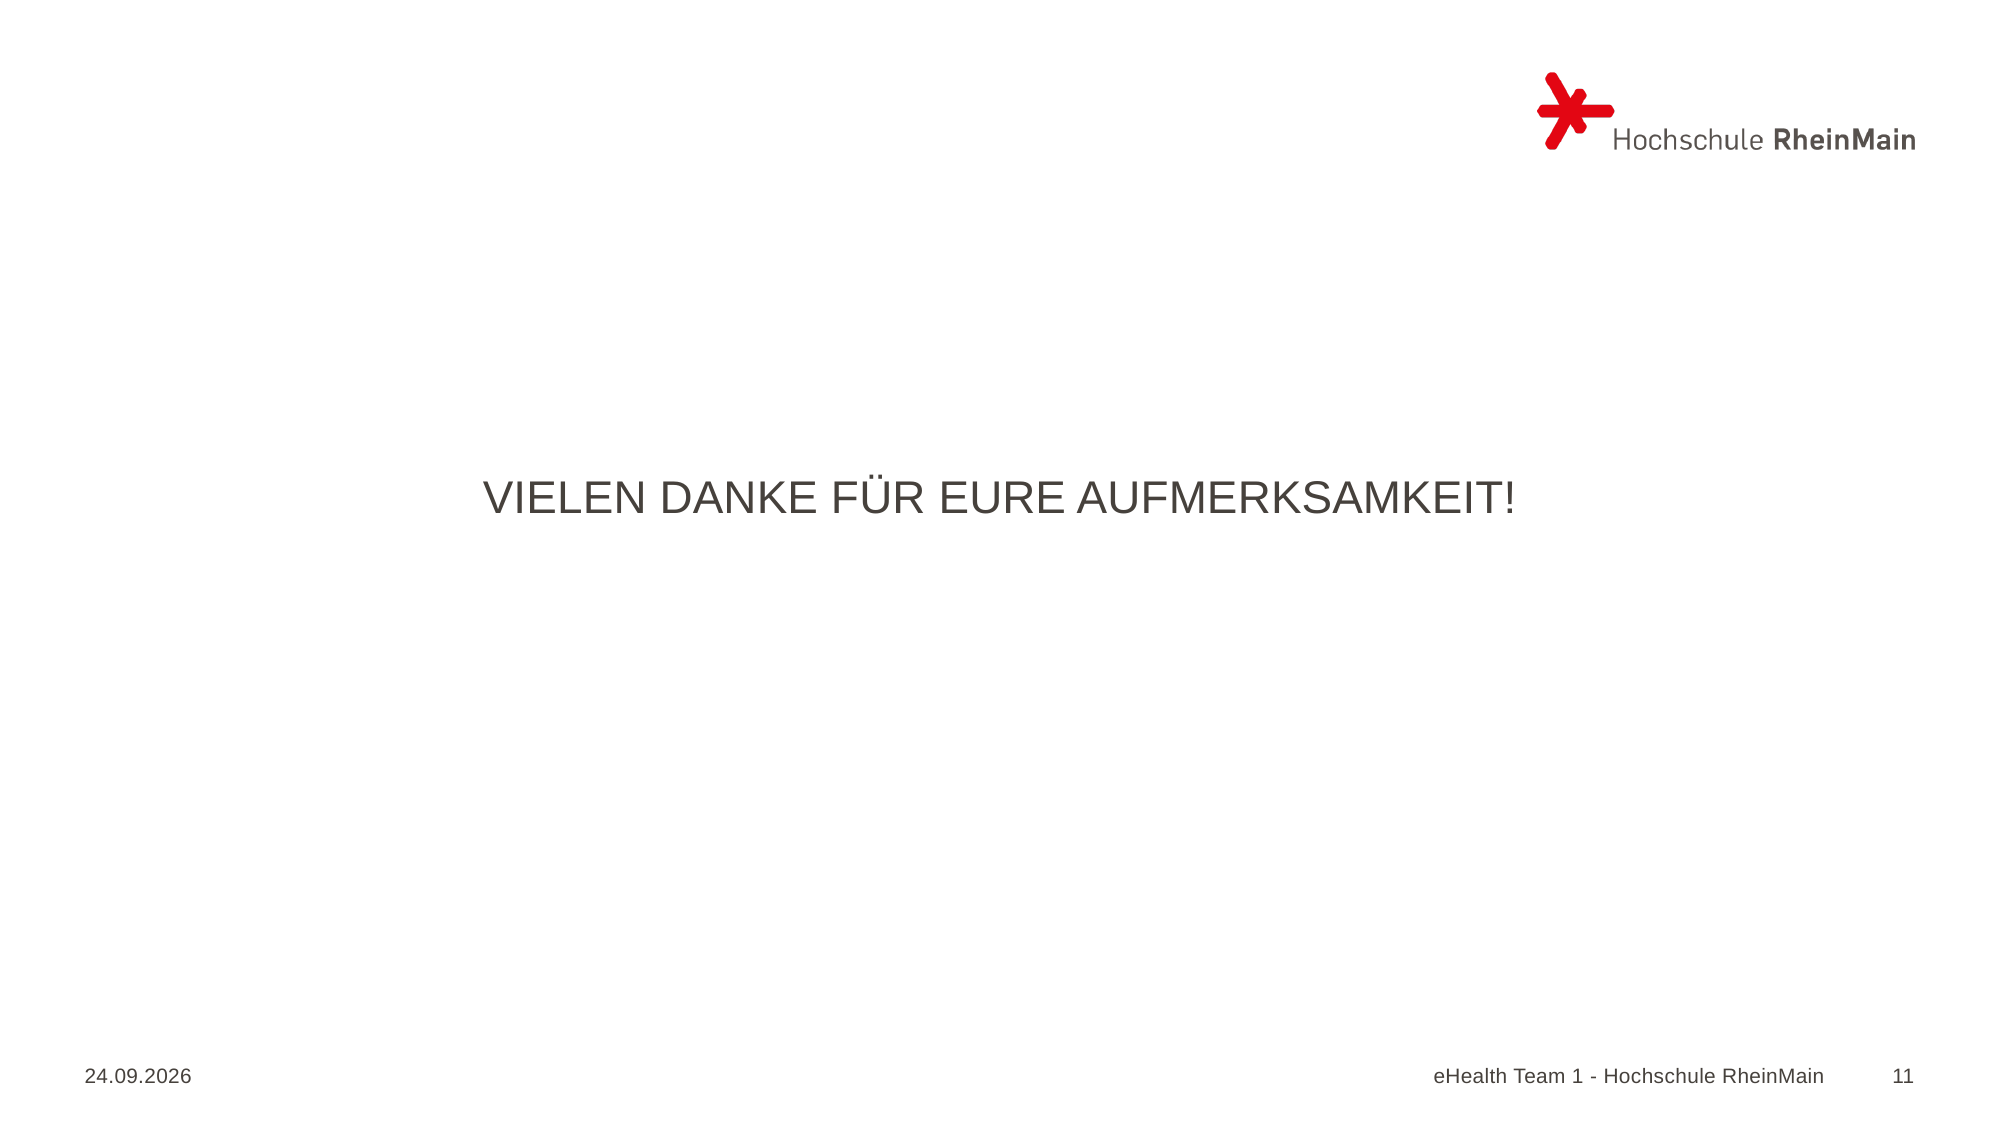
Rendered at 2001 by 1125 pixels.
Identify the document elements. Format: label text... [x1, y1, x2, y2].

title VIELEN DANKE FÜR EURE AUFMERKSAMKEIT! [409, 454, 1592, 751]
slide_number <Foliennummer> [1845, 1059, 1915, 1090]
slide_number 19.11.2020 [84, 1059, 325, 1090]
picture [1537, 72, 1915, 150]
footer eHealth Team 1 - Hochschule RheinMain [701, 1059, 1845, 1090]
